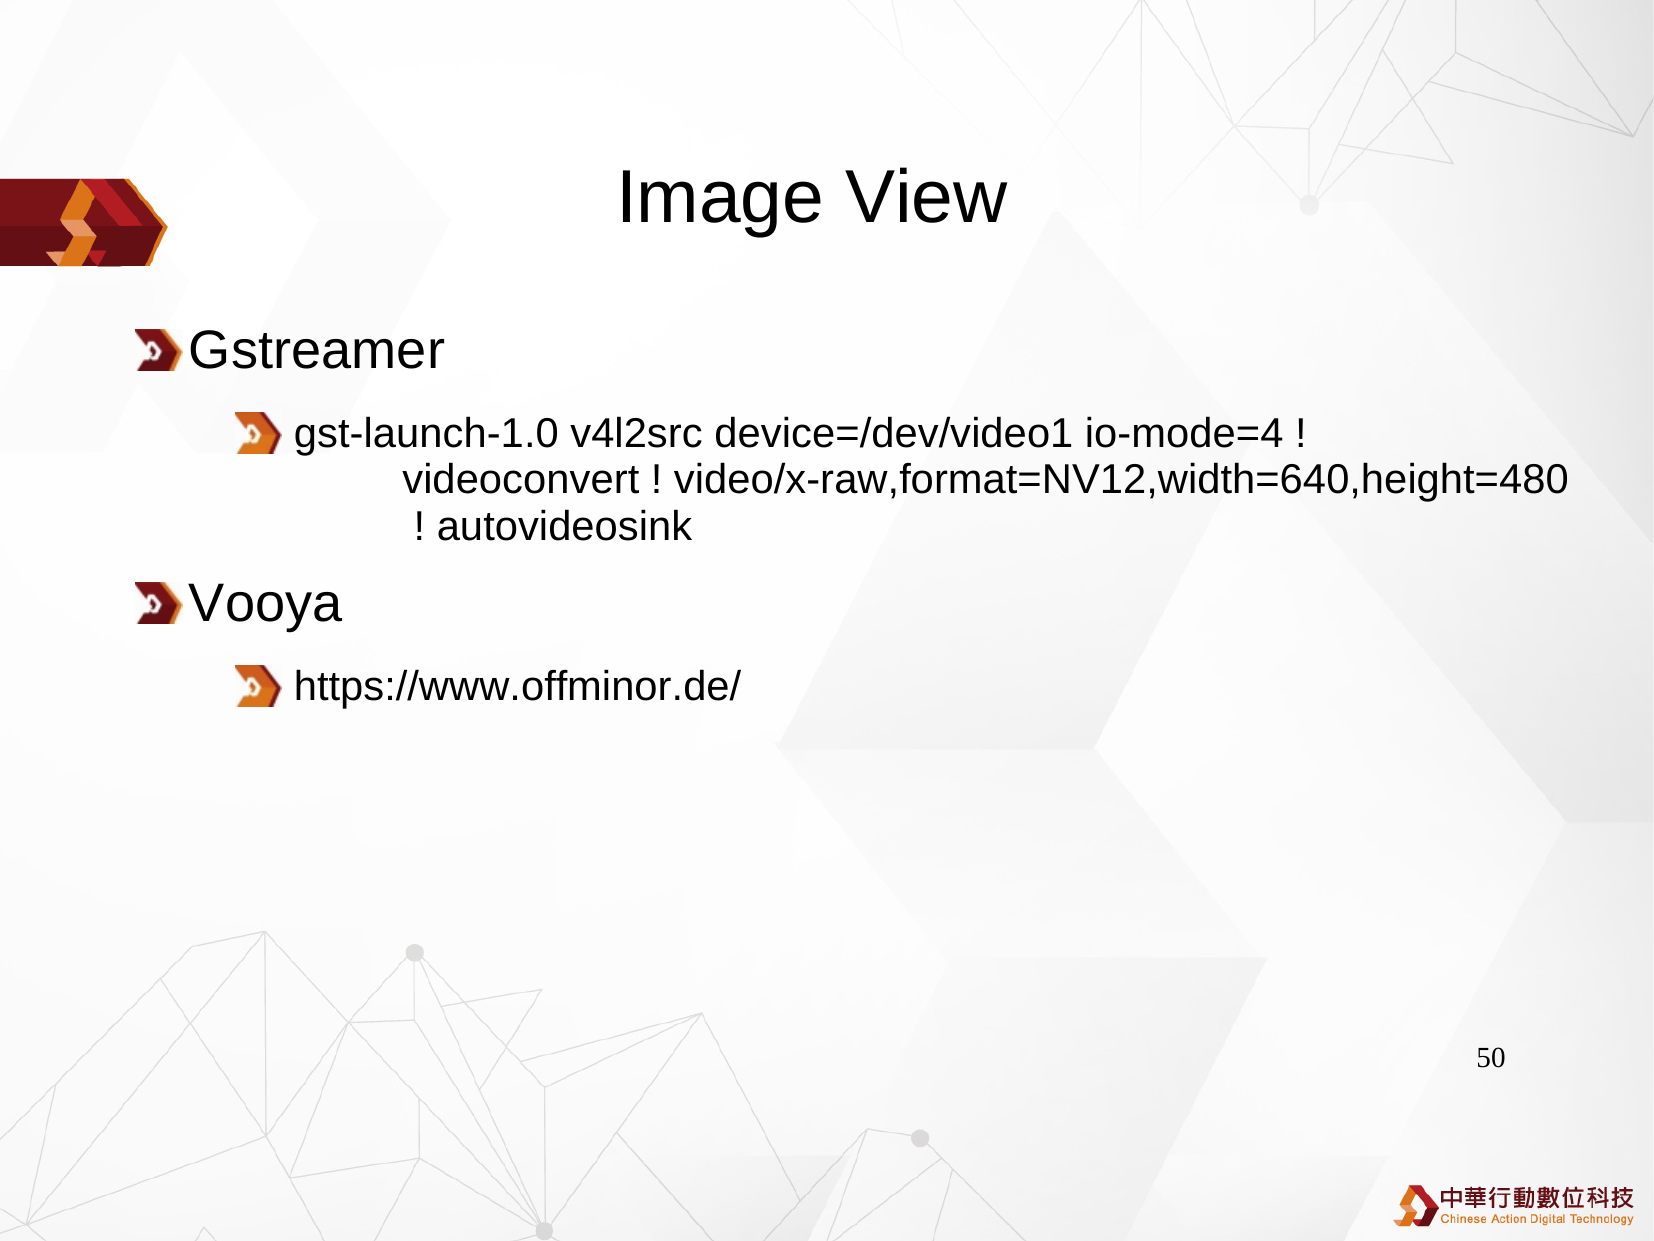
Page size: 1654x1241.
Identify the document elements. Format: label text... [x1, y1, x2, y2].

picture [0, 0, 1654, 1241]
title Image View [118, 112, 1506, 281]
list Gstreamer gst-launch-1.0 v4l2src device=/dev/video1 io-mode=4 ! videoconvert ! video/x-raw,format=NV12,width=640,height=480 ! autovideosink Vooya https://www.offminor.de/ [118, 319, 1571, 1040]
